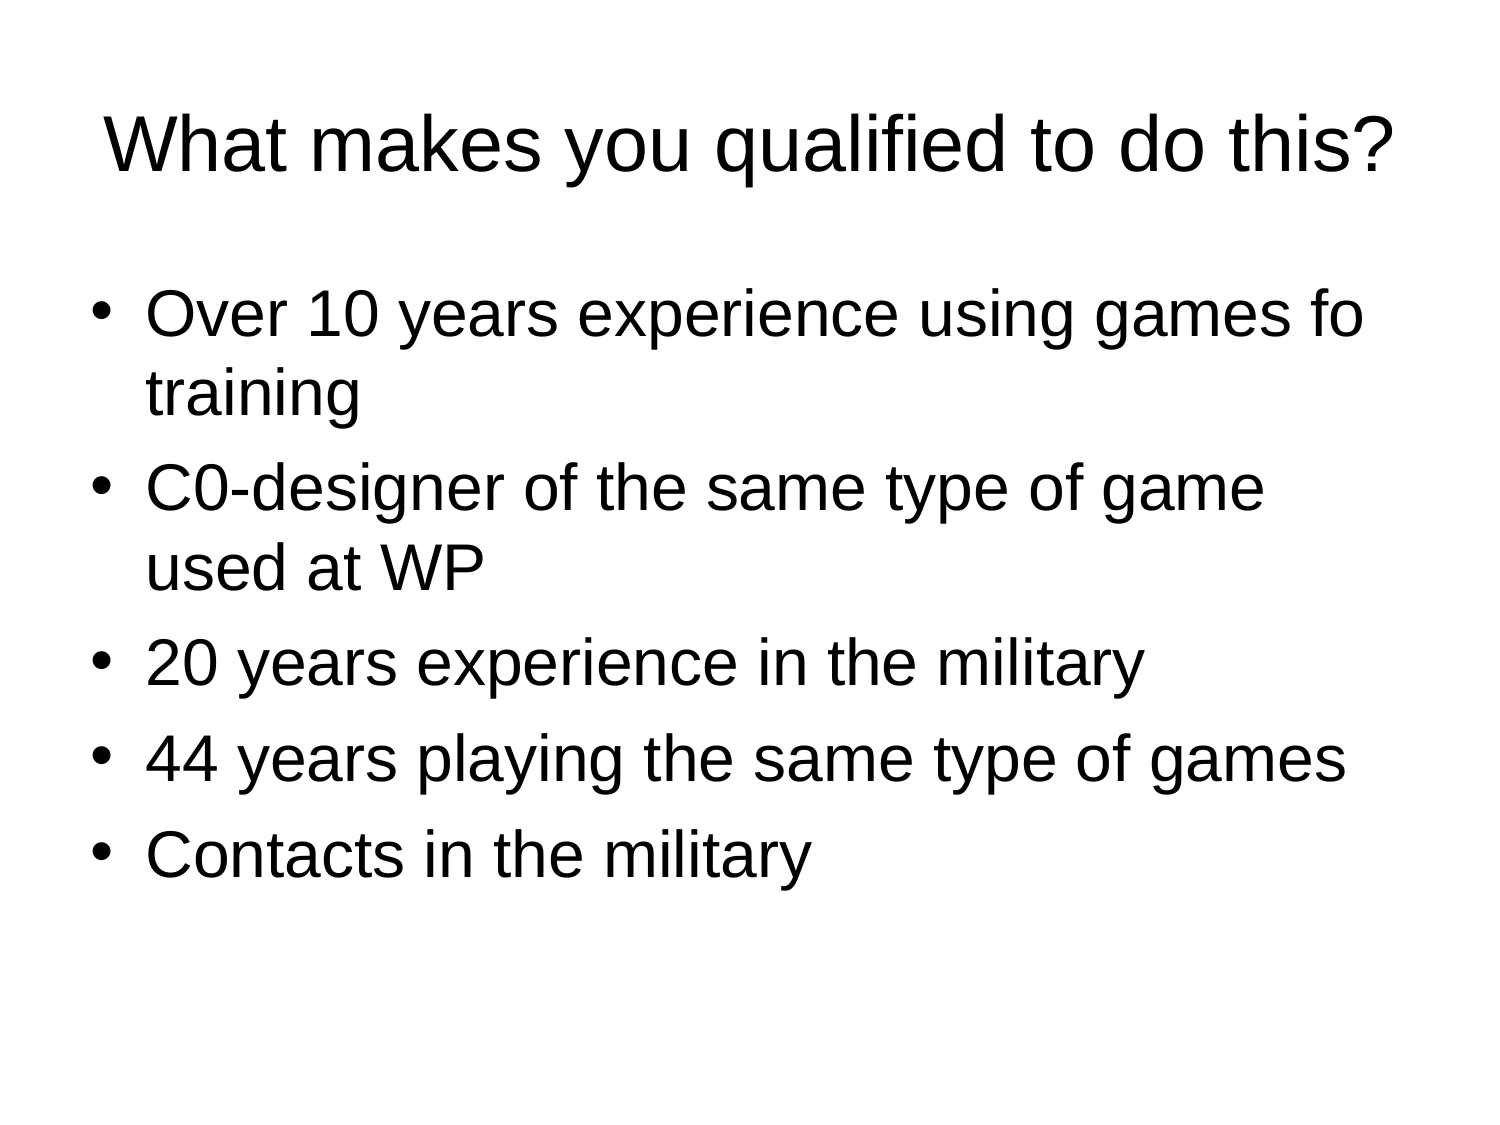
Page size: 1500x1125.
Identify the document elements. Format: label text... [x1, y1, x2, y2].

list Over 10 years experience using games fo training C0-designer of the same type of game used at WP 20 years experience in the military 44 years playing the same type of games Contacts in the military [75, 262, 1426, 904]
title What makes you qualified to do this? [75, 84, 1426, 195]
